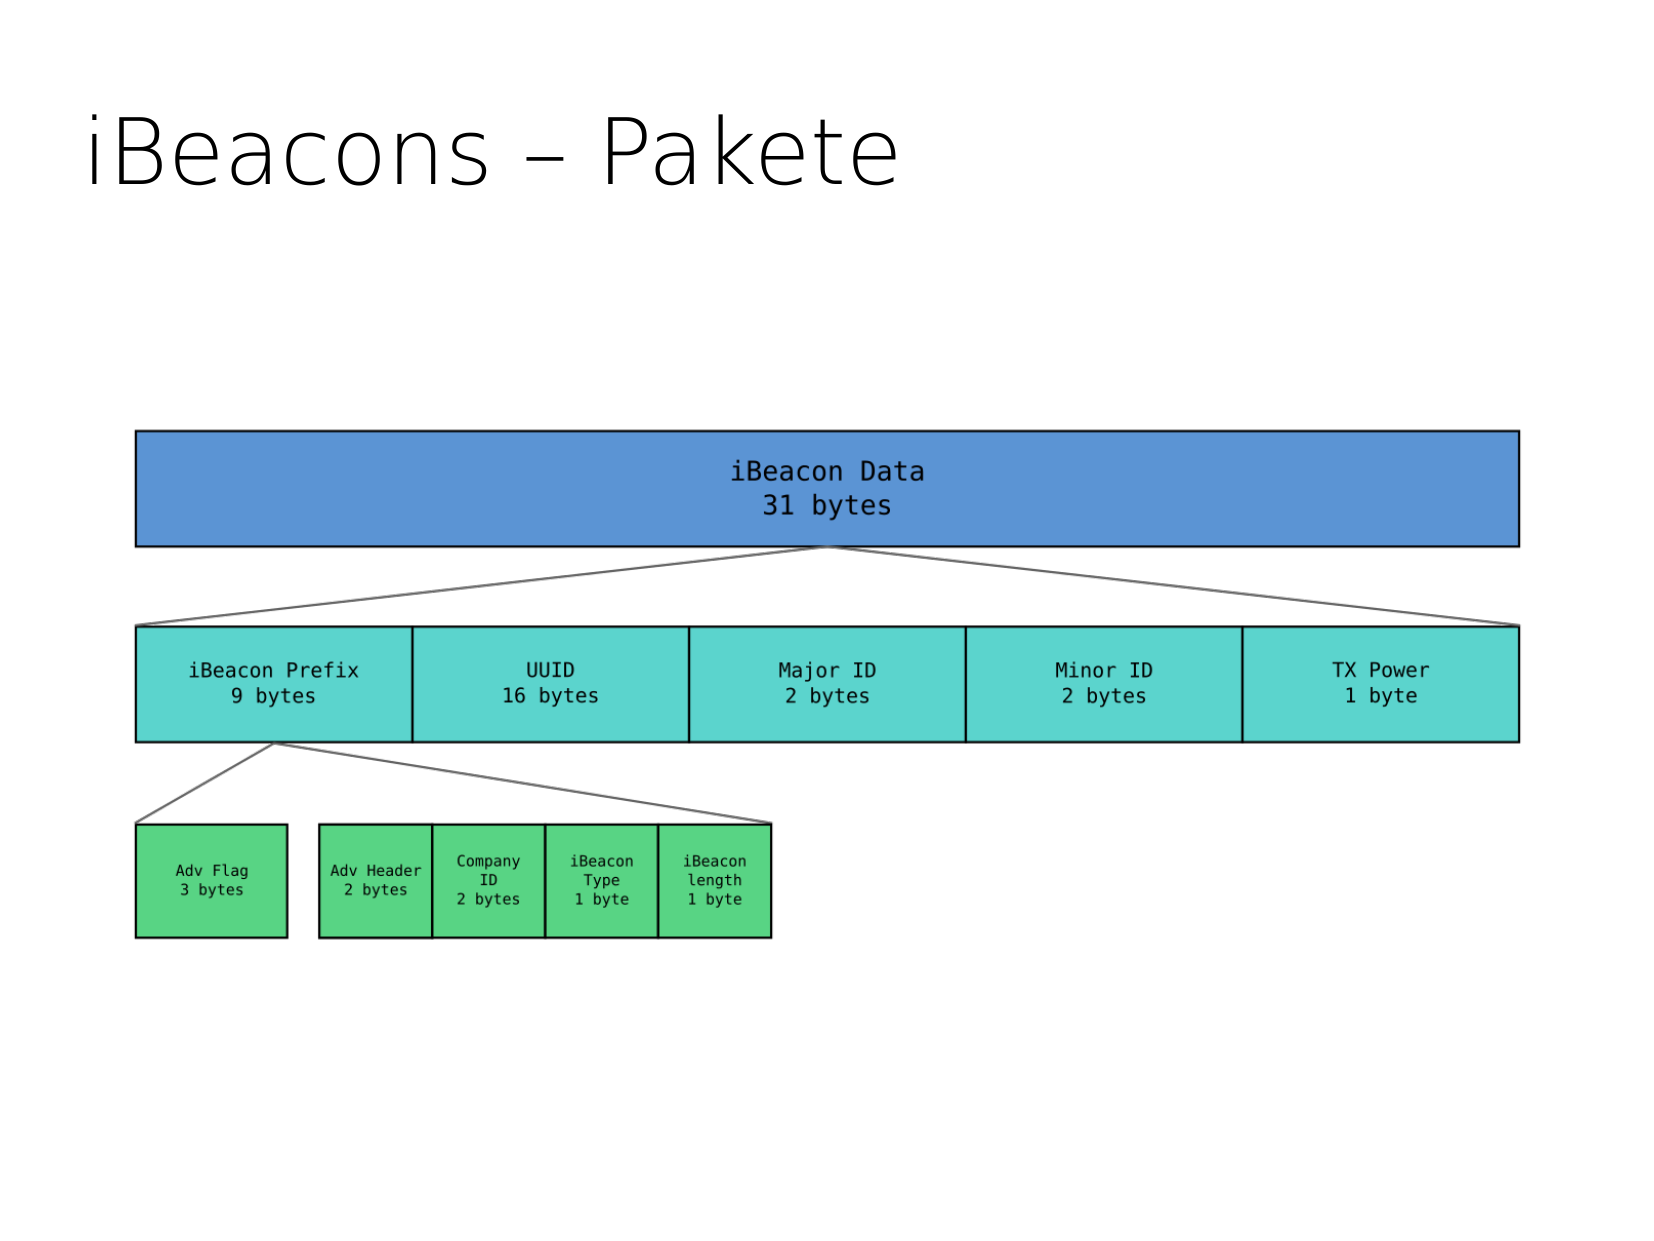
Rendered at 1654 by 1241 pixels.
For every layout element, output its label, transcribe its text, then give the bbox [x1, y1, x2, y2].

picture [59, 377, 1596, 993]
title iBeacons – Pakete [82, 49, 1571, 257]
